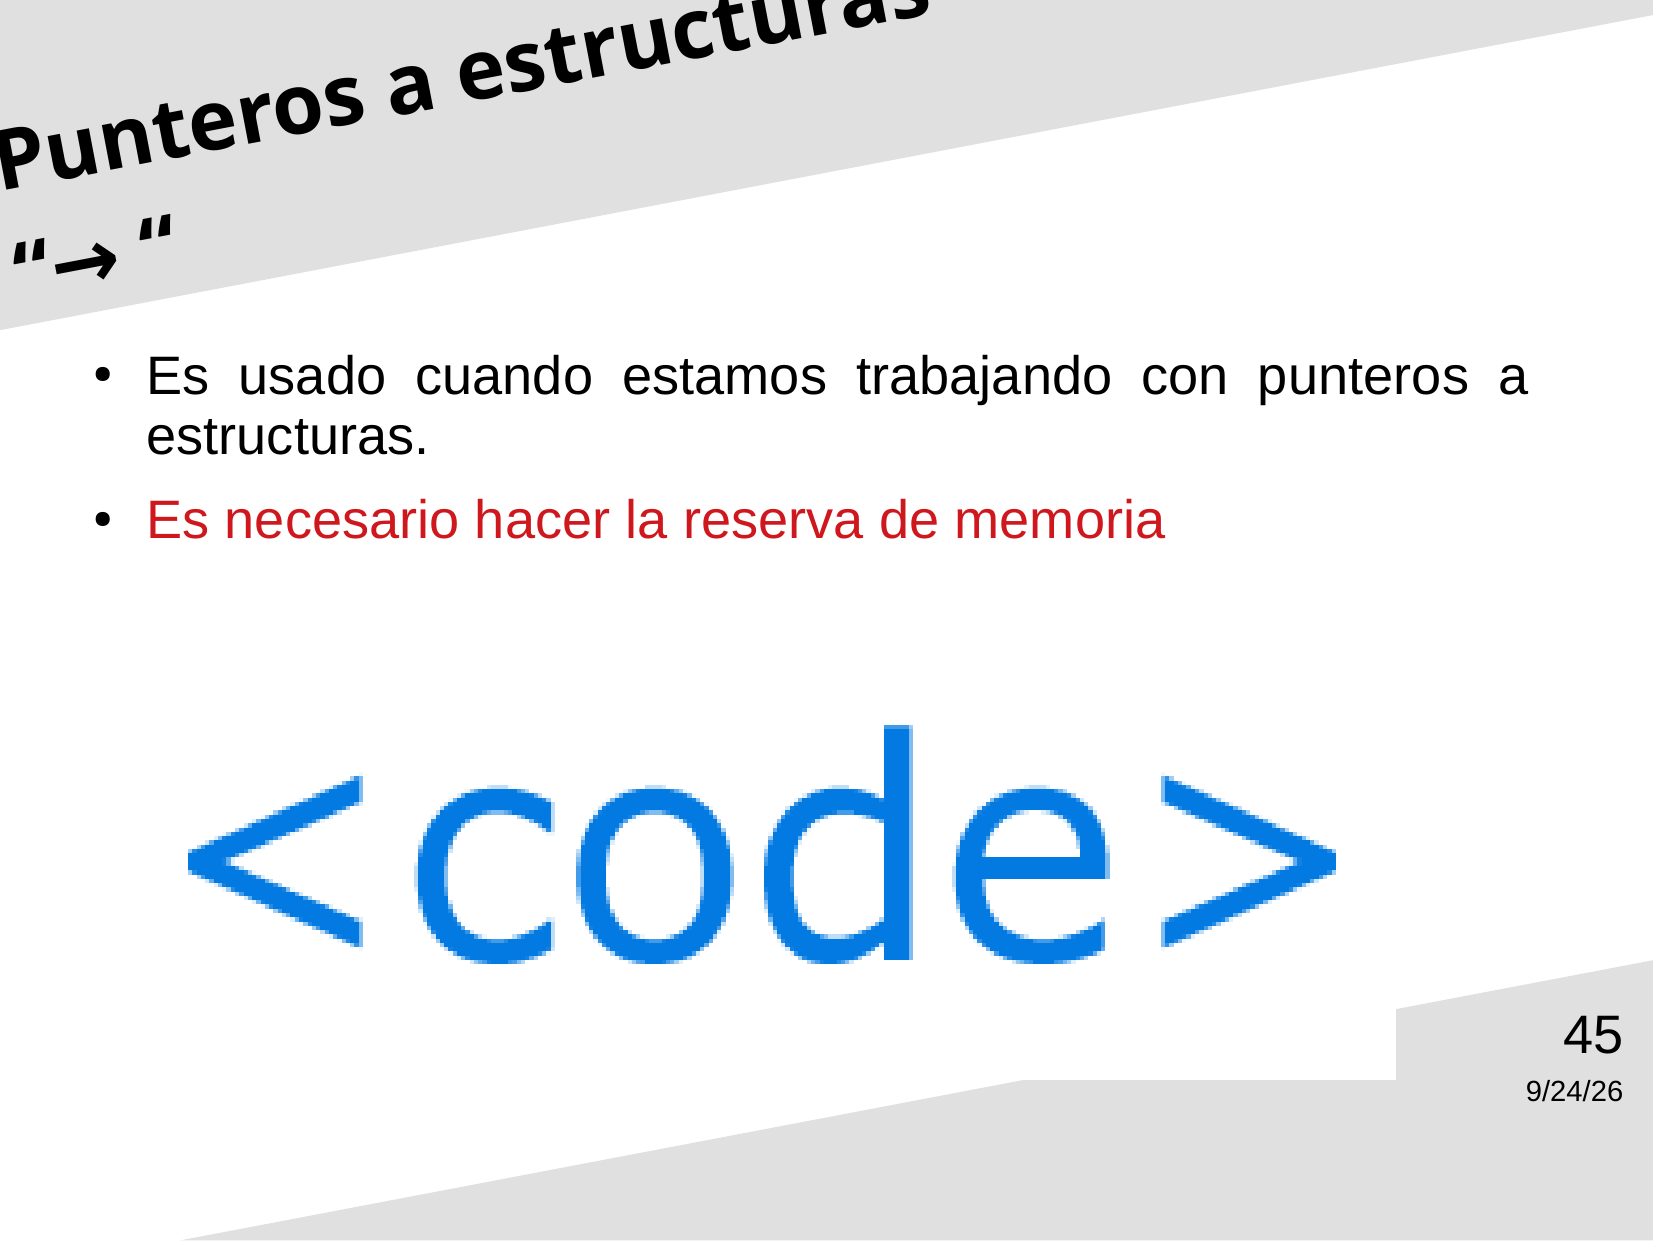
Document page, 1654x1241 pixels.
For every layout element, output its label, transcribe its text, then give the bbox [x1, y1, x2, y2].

list Es usado cuando estamos trabajando con punteros a estructuras. Es necesario hacer la reserva de memoria [75, 345, 1531, 1065]
picture [116, 653, 1396, 1081]
title Punteros a estructuras → Operador “→ “ [0, 0, 1486, 318]
